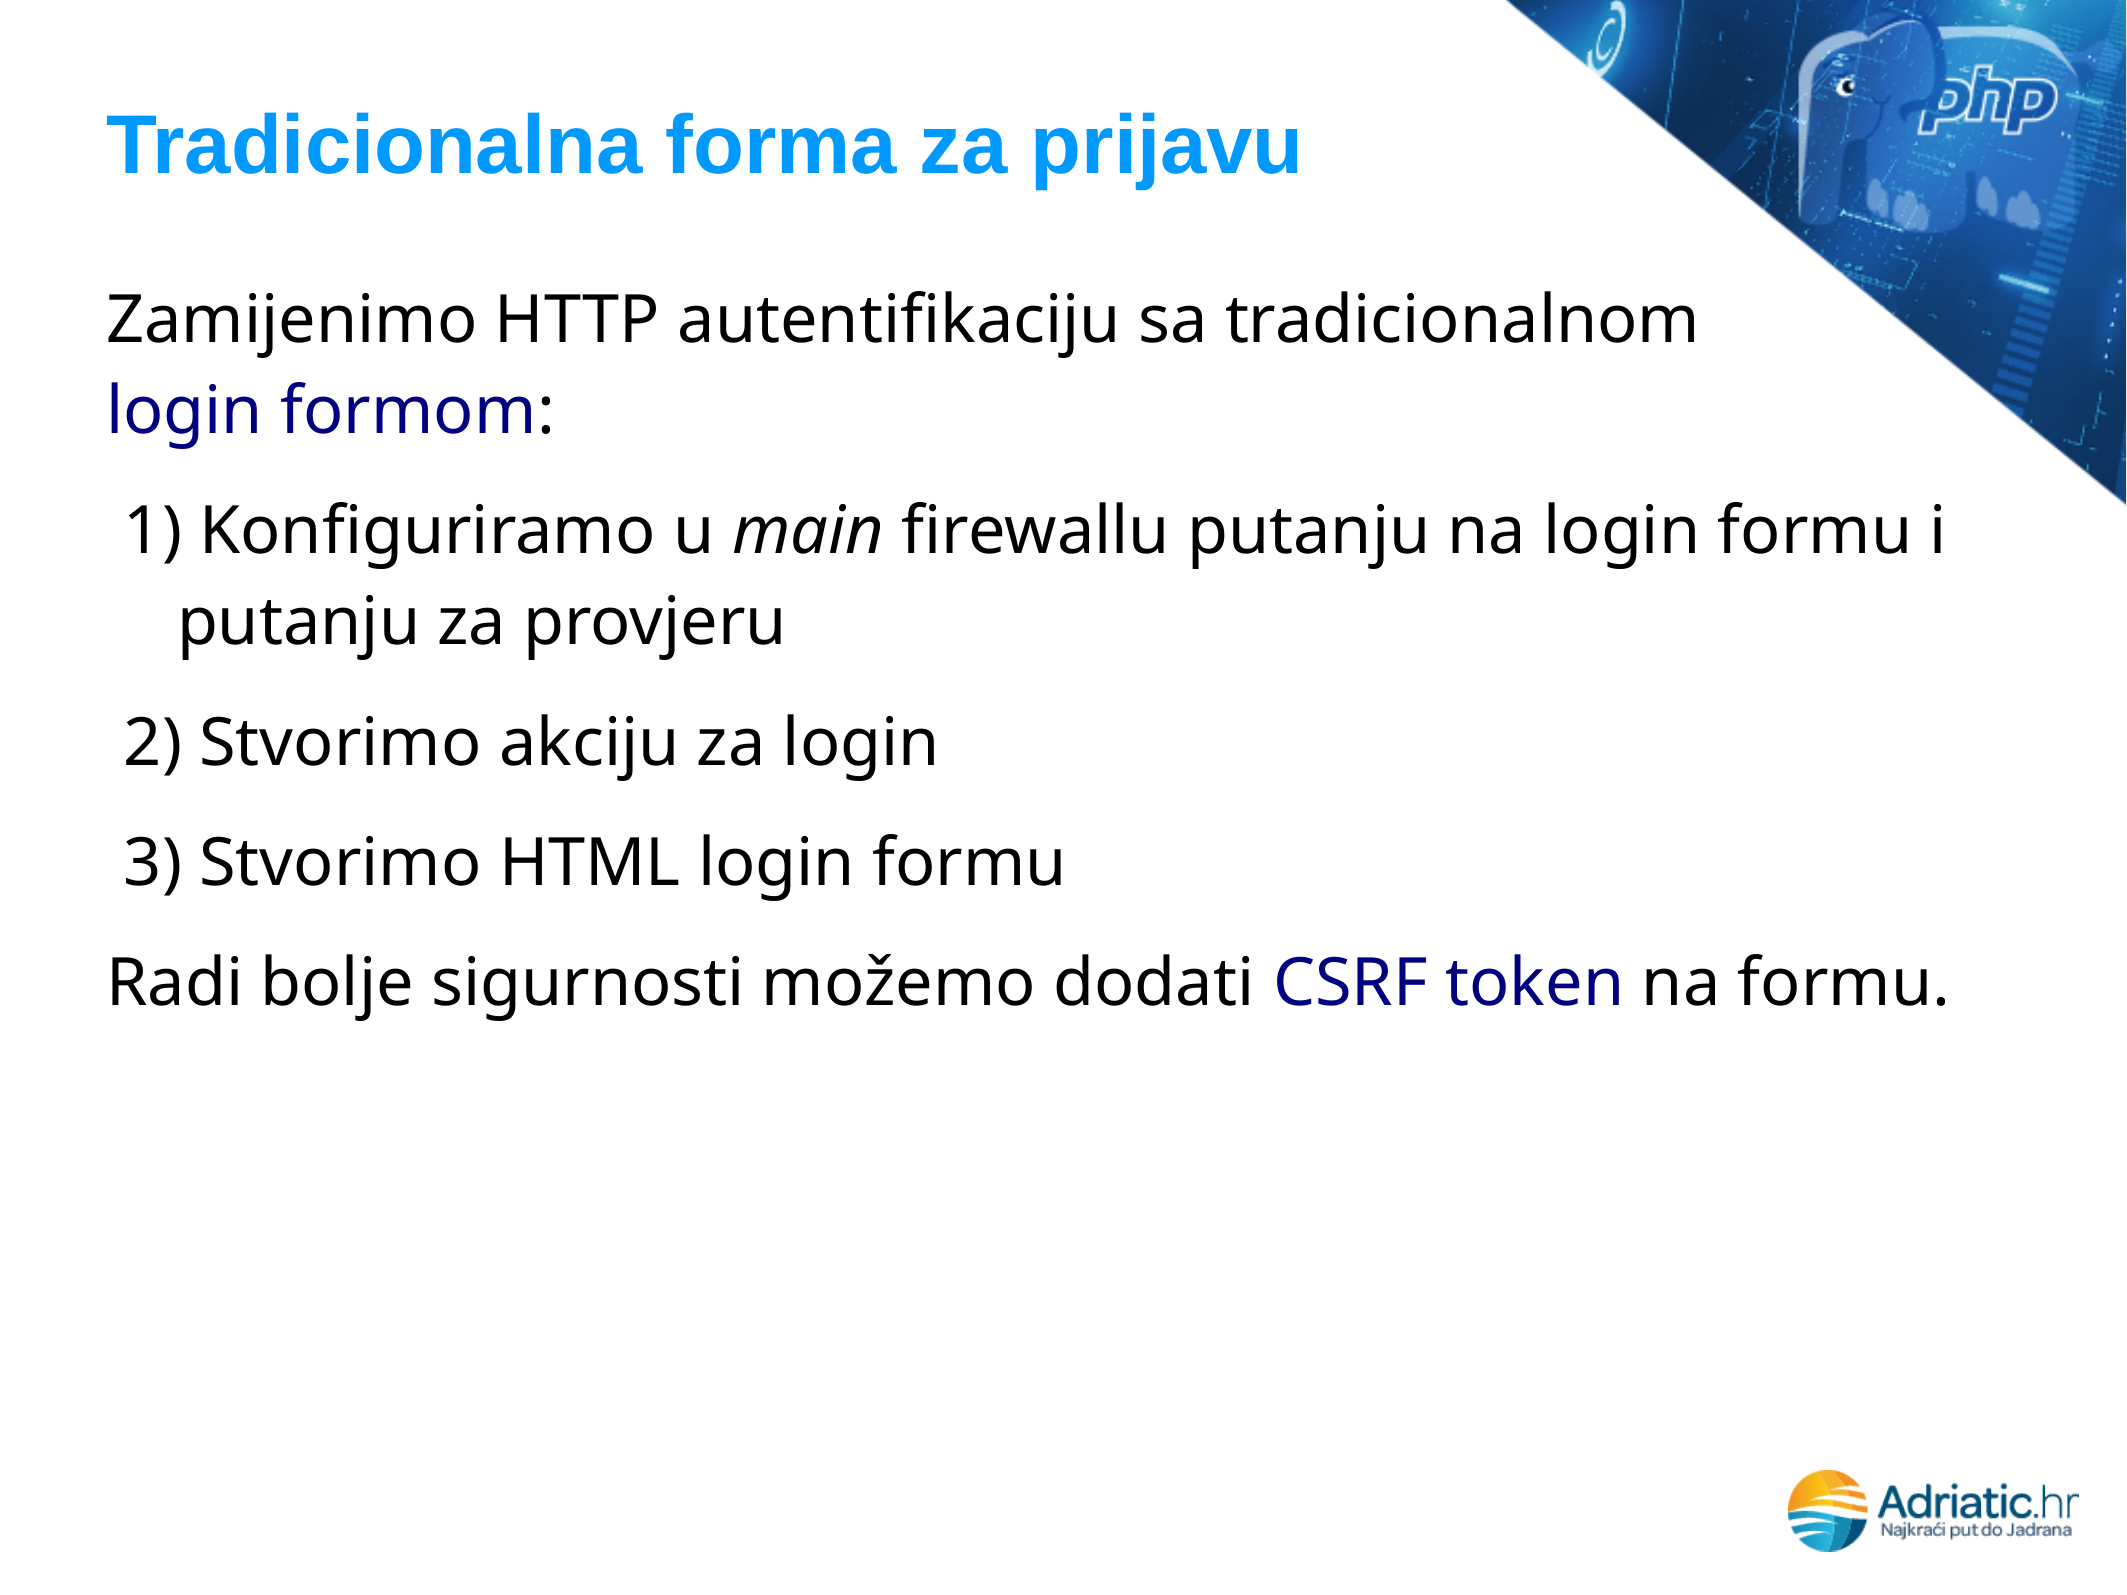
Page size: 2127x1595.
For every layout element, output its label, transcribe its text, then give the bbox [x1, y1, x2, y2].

list Zamijenimo HTTP autentifikaciju sa tradicionalnom login formom: Konfiguriramo u main firewallu putanju na login formu i putanju za provjeru Stvorimo akciju za login Stvorimo HTML login formu Radi bolje sigurnosti možemo dodati CSRF token na formu. [106, 271, 2008, 1453]
picture [1788, 1470, 2079, 1552]
picture [1505, 0, 2127, 625]
title Tradicionalna forma za prijavu [106, 70, 1630, 219]
